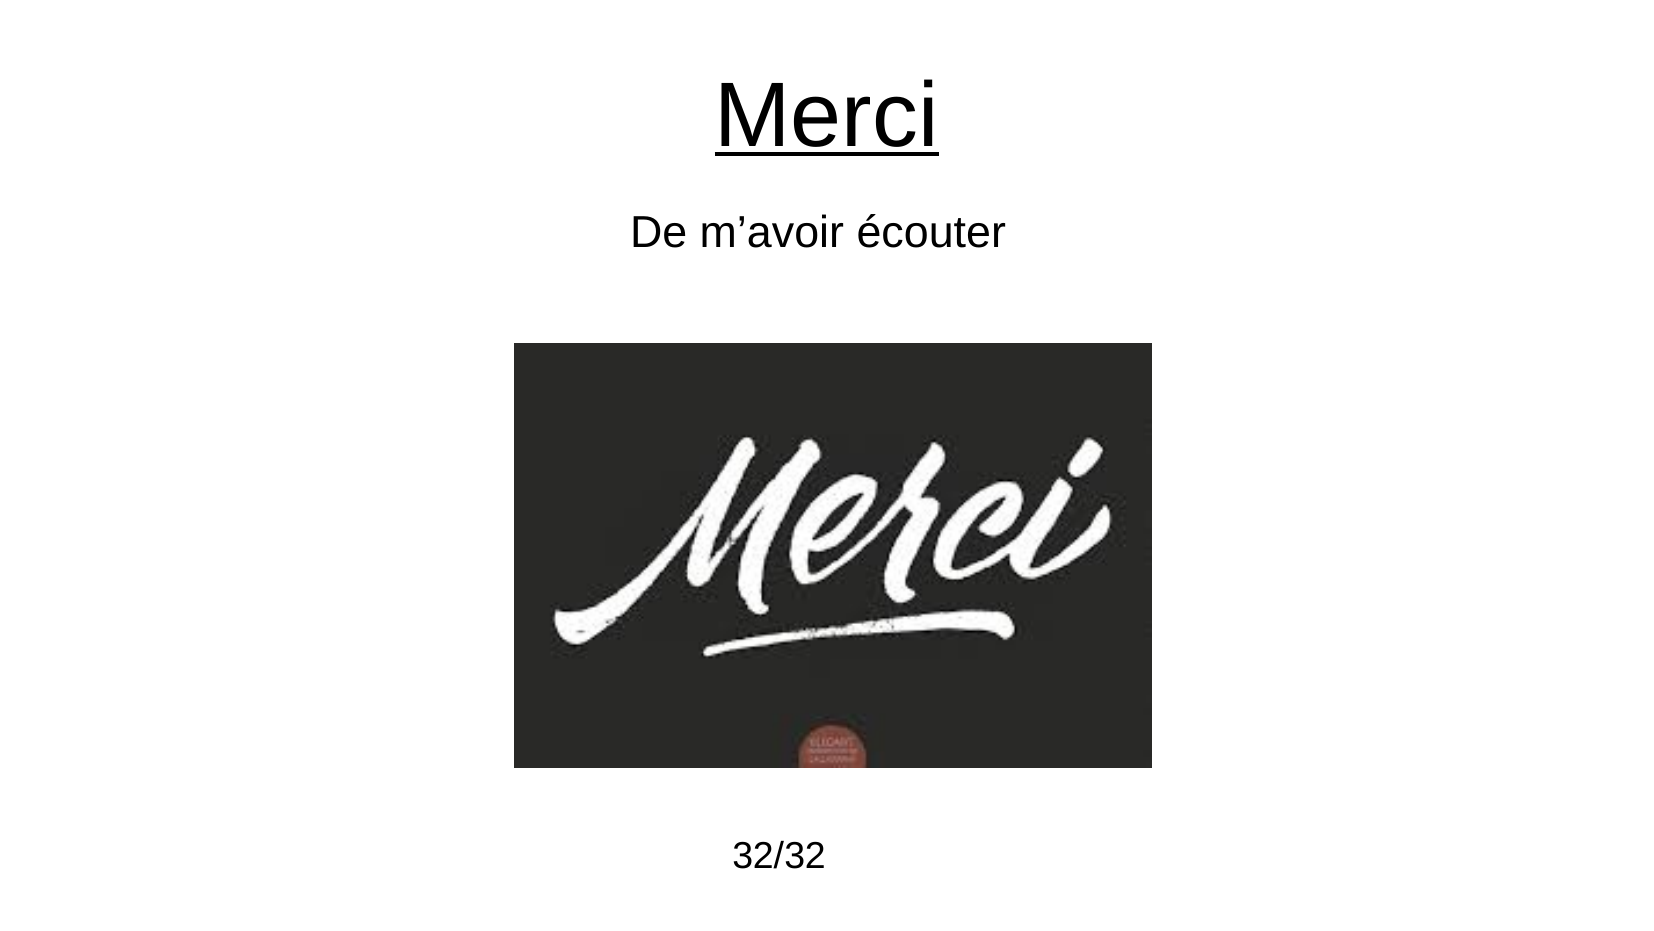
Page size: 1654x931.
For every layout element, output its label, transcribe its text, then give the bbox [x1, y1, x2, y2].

text_box <numéro>/32 [717, 826, 1345, 884]
list De m’avoir écouter [47, 206, 1536, 747]
title Merci [82, 37, 1571, 193]
picture [514, 343, 1152, 768]
